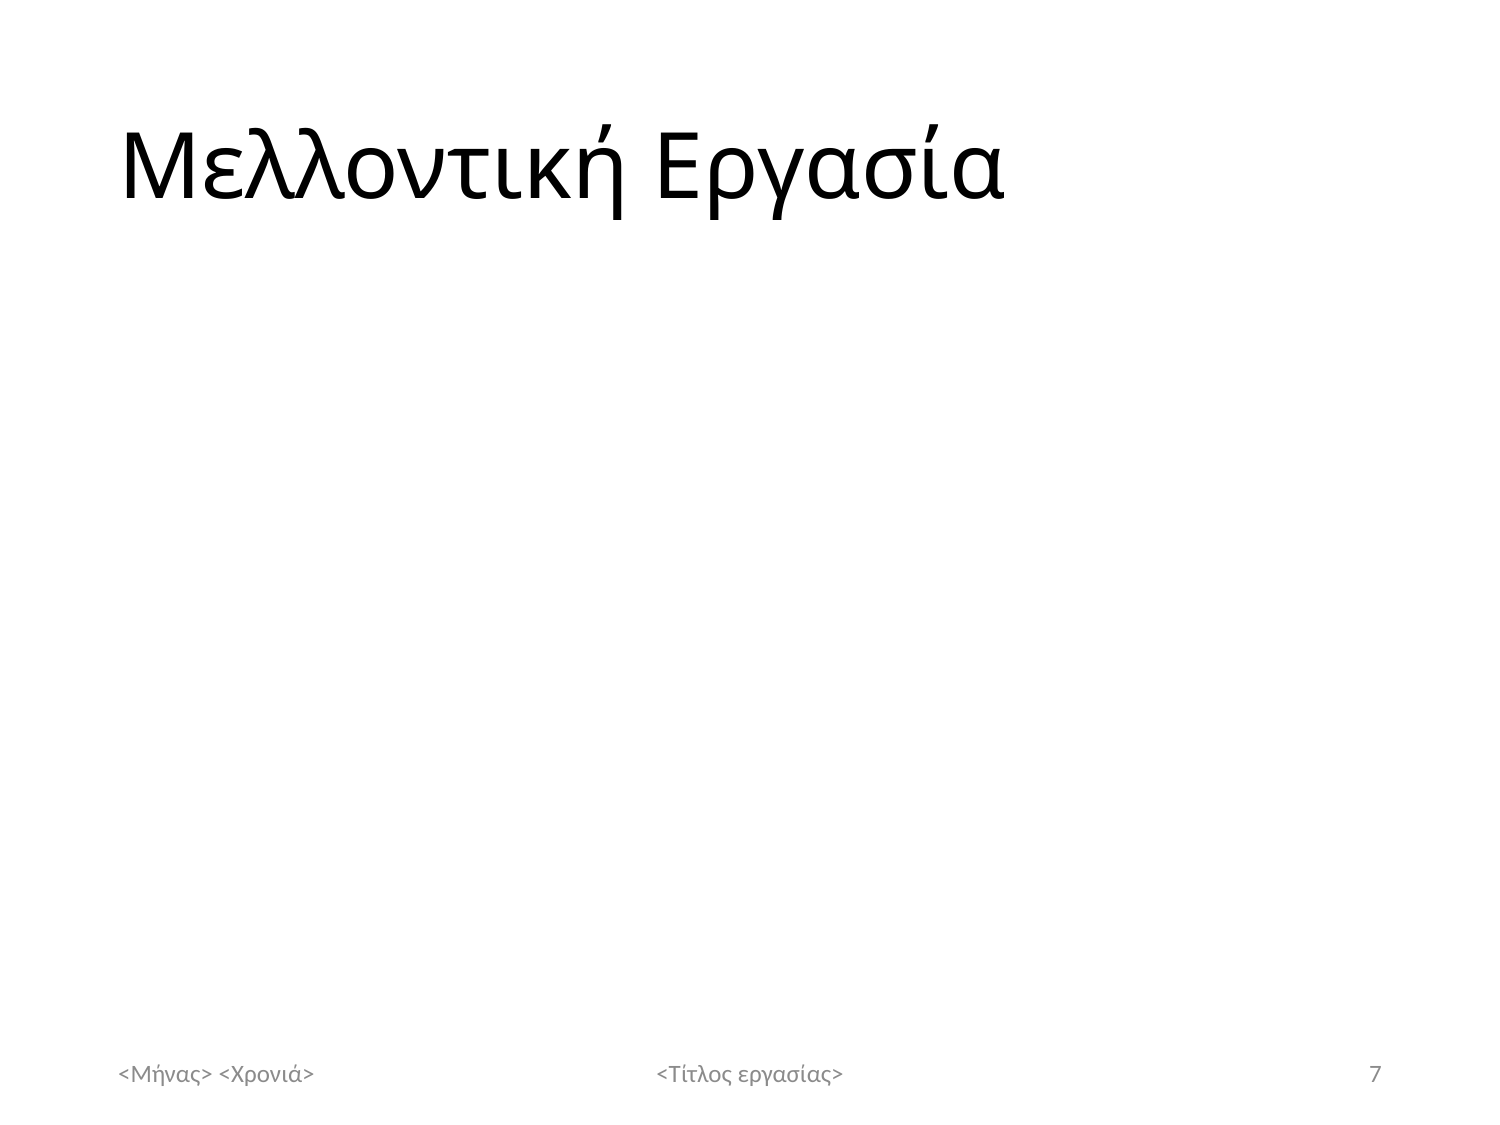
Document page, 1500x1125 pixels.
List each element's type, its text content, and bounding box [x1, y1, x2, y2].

slide_number <Μήνας> <Χρονιά> [103, 1042, 441, 1103]
footer <Τίτλος εργασίας> [496, 1042, 1004, 1103]
title Μελλοντική Εργασία [103, 59, 1397, 278]
slide_number <number> [1059, 1042, 1397, 1103]
